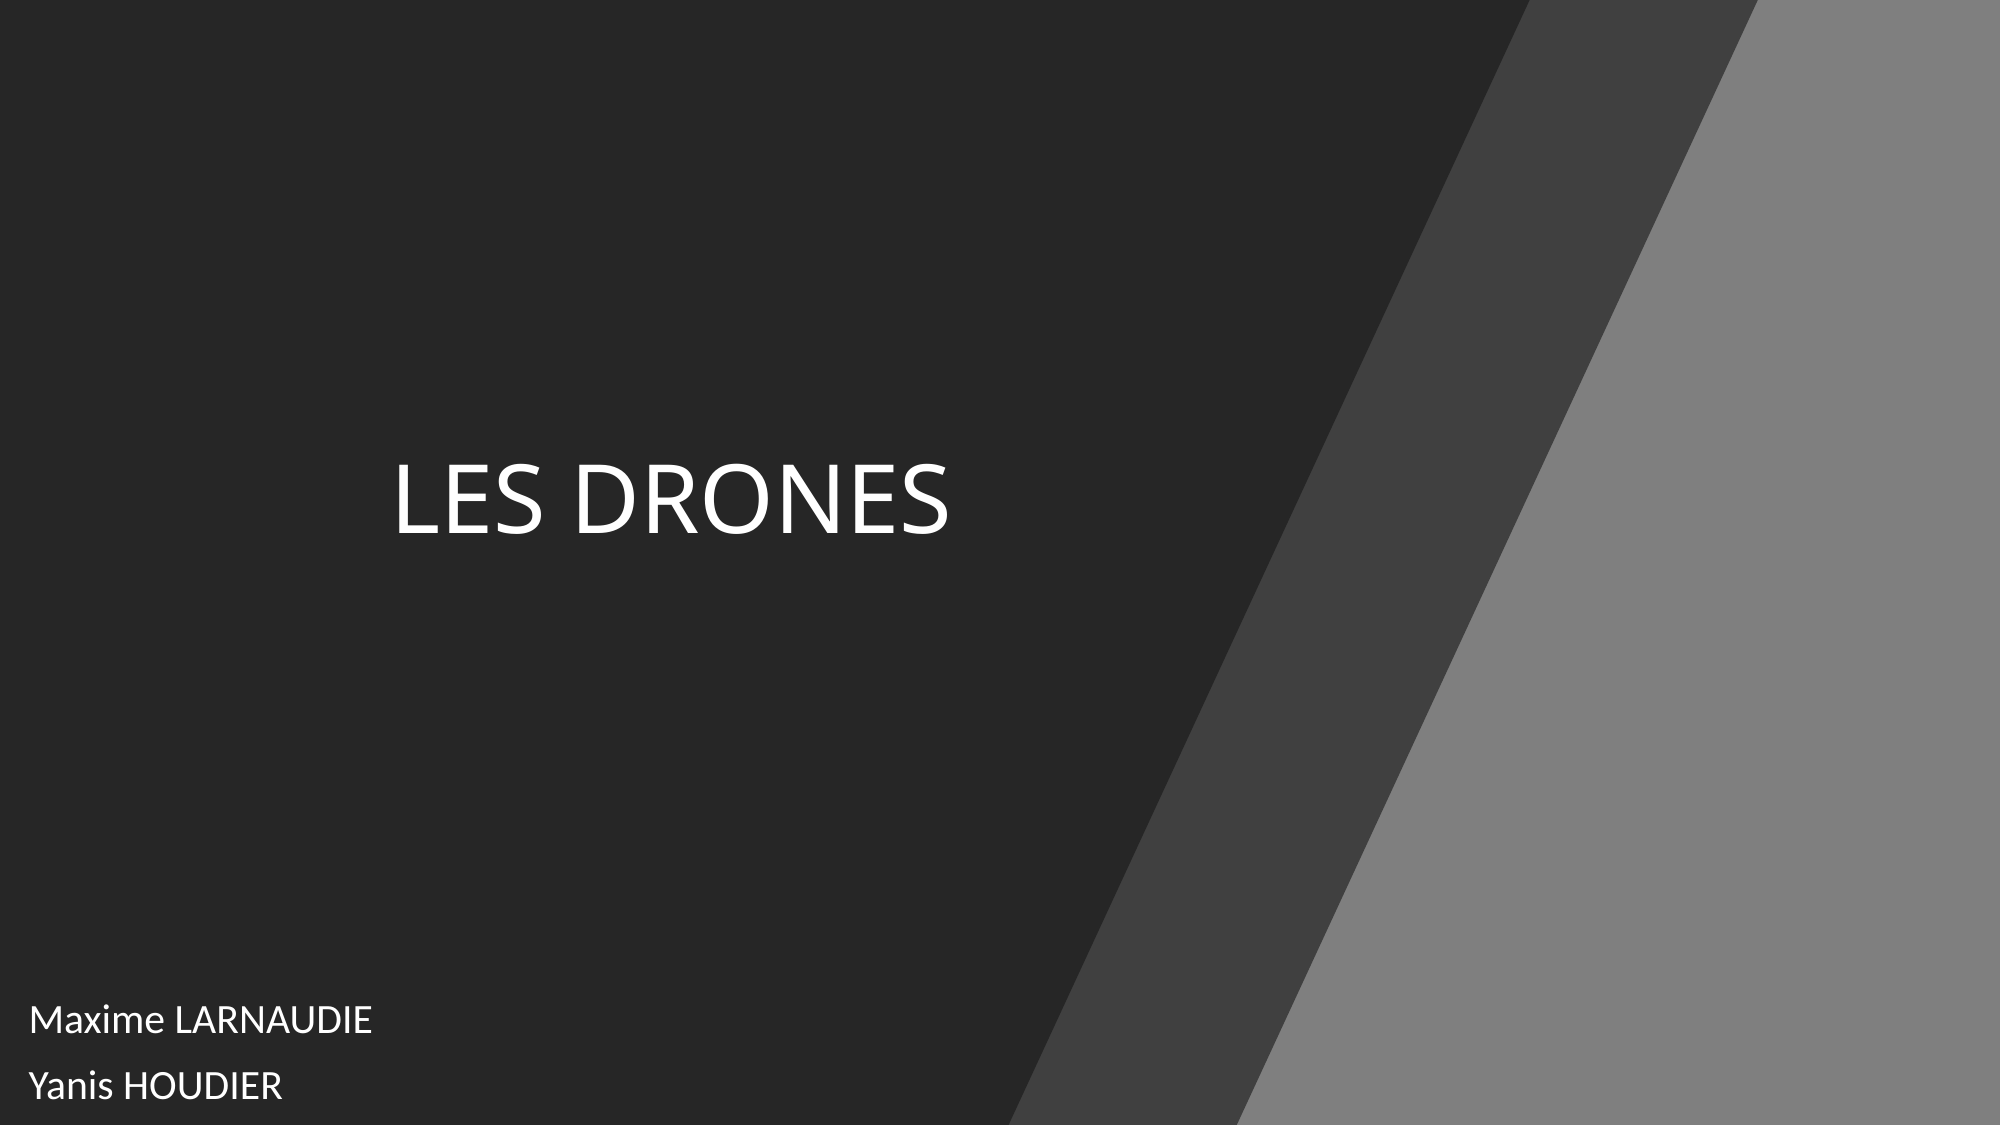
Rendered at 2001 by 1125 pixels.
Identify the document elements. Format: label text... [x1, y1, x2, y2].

subtitle Maxime LARNAUDIE Yanis HOUDIER [13, 990, 698, 1125]
title LES DRONES [375, 423, 982, 563]
text_box [0, 0, 2000, 1125]
